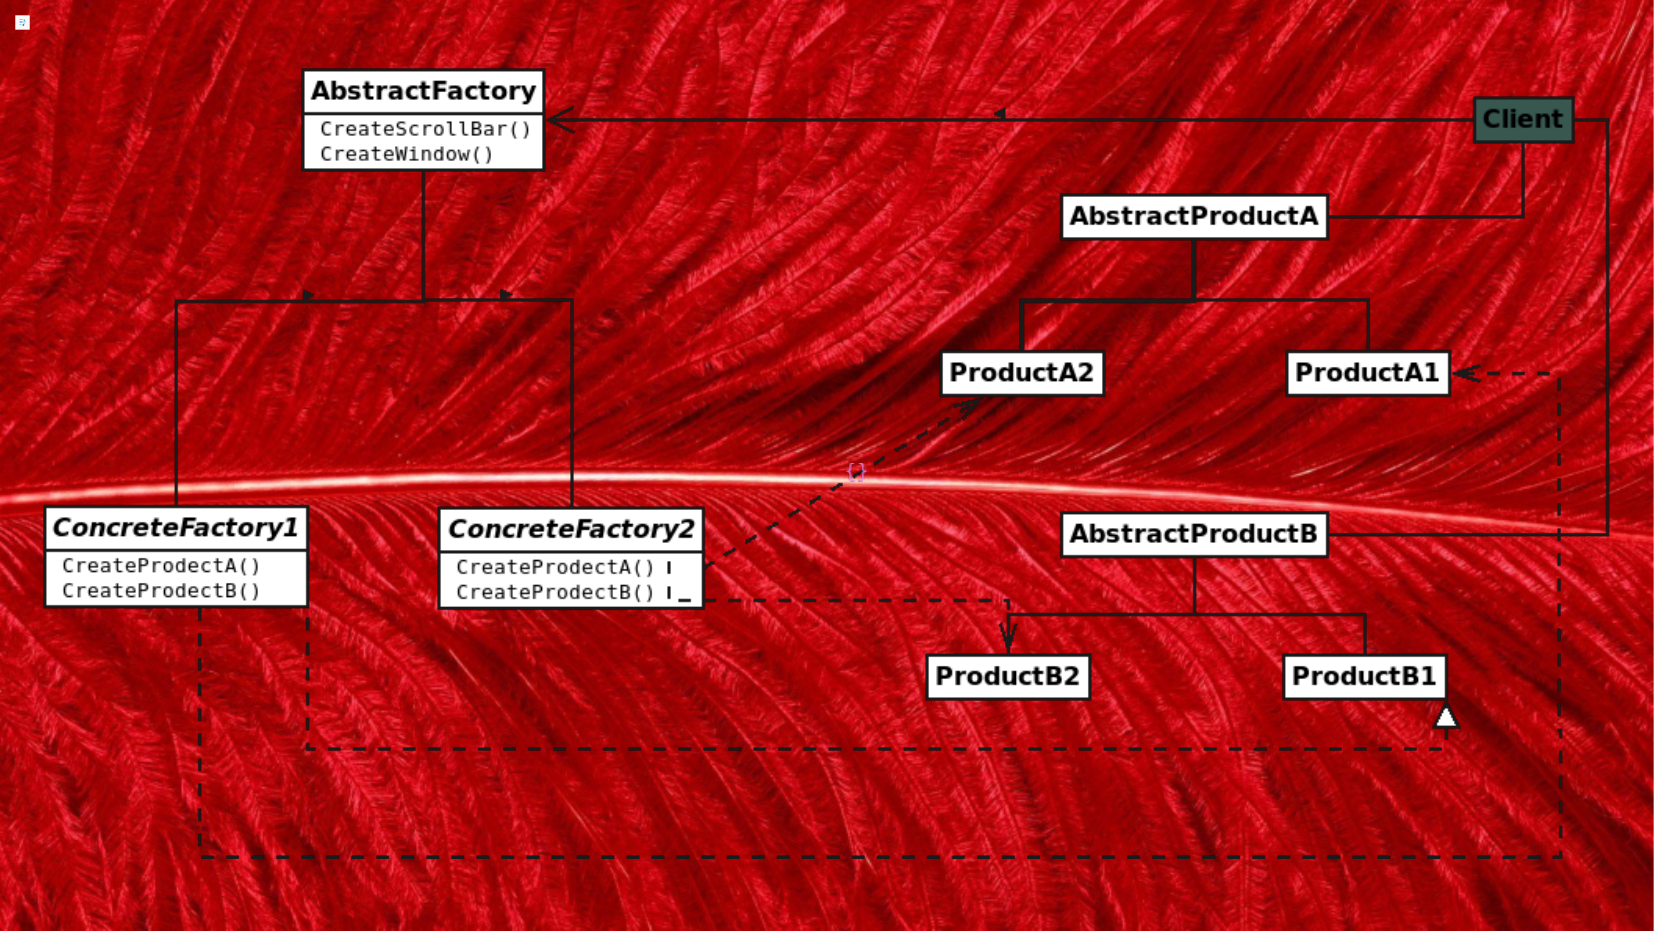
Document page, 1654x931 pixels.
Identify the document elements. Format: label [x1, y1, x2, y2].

picture [0, 0, 1654, 931]
text_box [15, 15, 31, 31]
